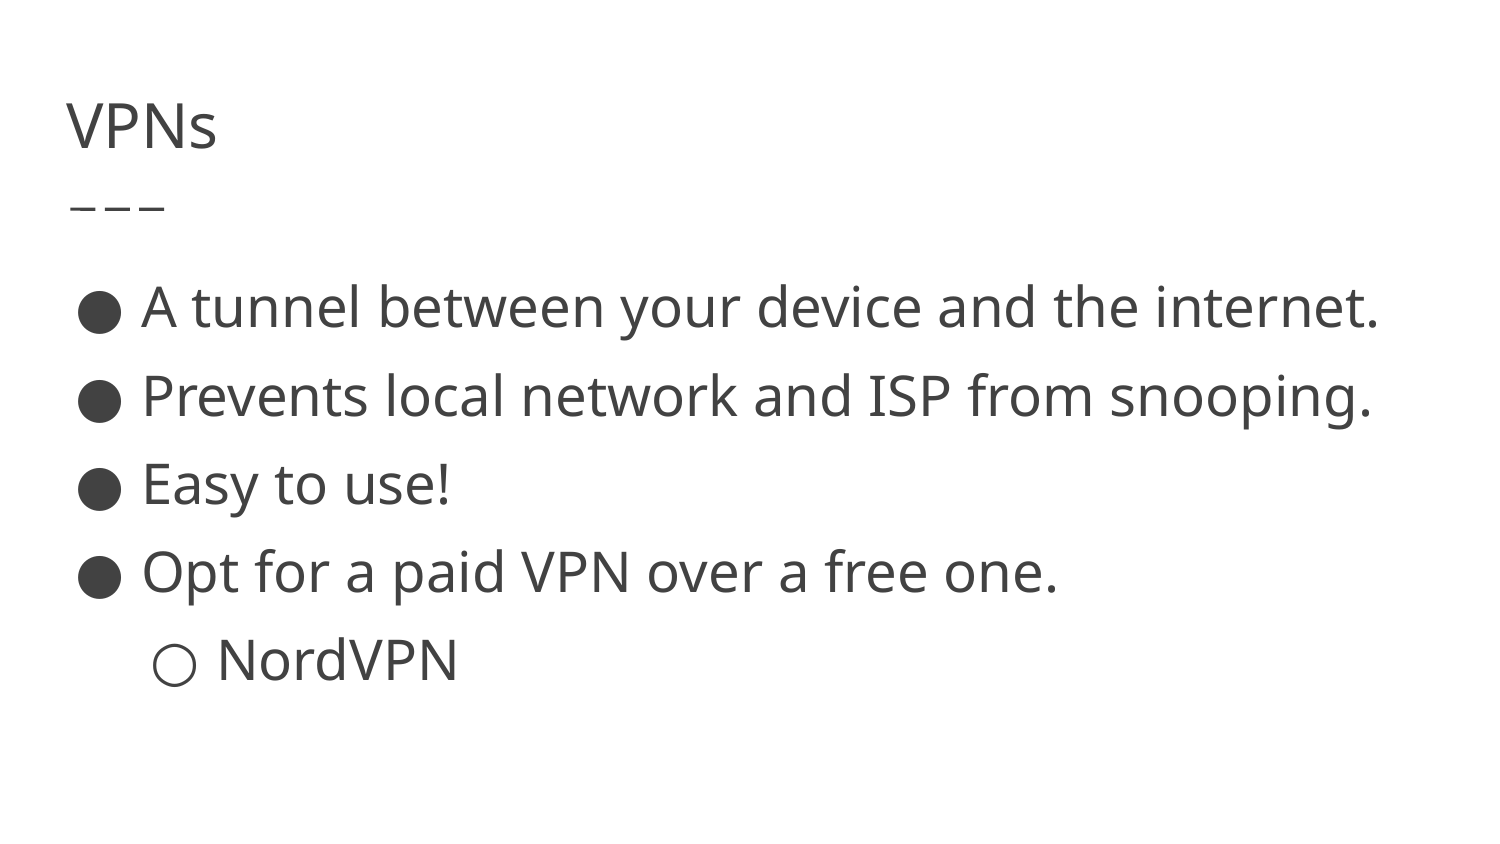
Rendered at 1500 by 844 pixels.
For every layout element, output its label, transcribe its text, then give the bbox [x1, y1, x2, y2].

title VPNs [51, 61, 1449, 182]
list A tunnel between your device and the internet. Prevents local network and ISP from snooping. Easy to use! Opt for a paid VPN over a free one. NordVPN [51, 240, 1449, 750]
